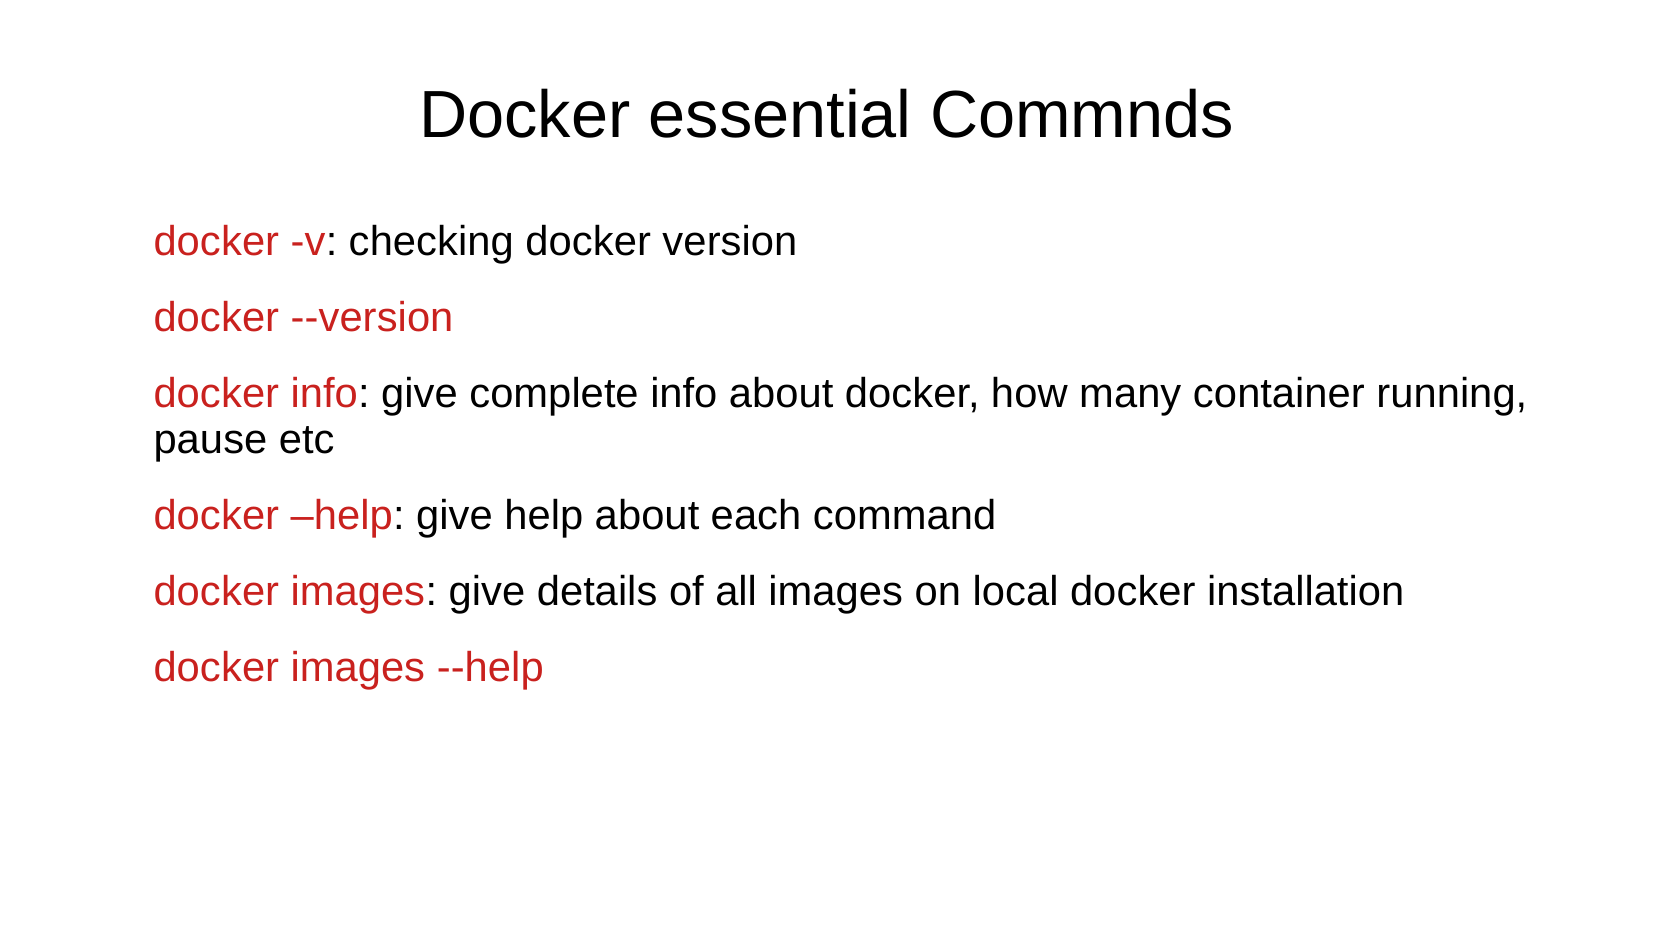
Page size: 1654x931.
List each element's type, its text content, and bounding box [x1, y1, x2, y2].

list docker -v: checking docker version docker --version docker info: give complete info about docker, how many container running, pause etc docker –help: give help about each command docker images: give details of all images on local docker installation docker images --help [82, 217, 1571, 758]
title Docker essential Commnds [82, 37, 1571, 193]
